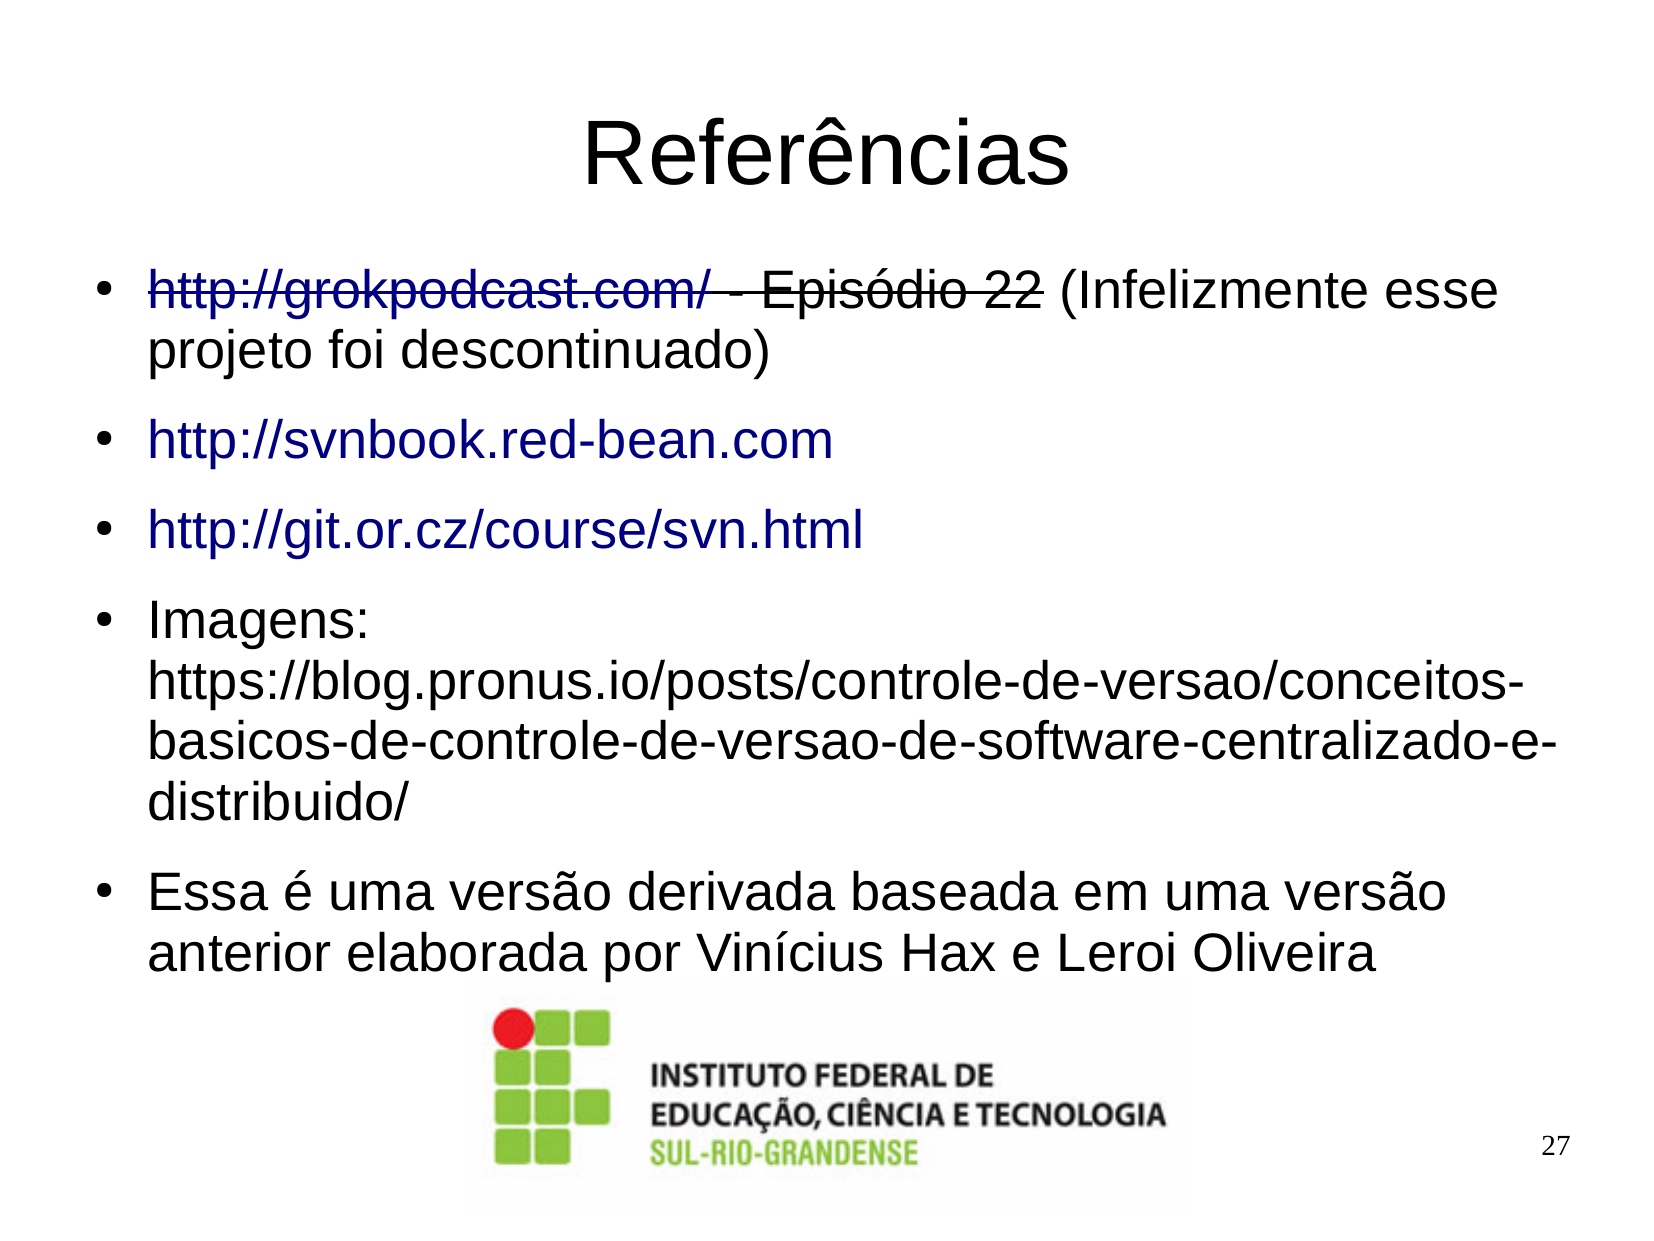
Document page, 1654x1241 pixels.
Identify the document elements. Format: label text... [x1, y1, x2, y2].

title Referências [82, 56, 1571, 250]
list http://grokpodcast.com/ - Episódio 22 (Infelizmente esse projeto foi descontinuado) http://svnbook.red-bean.com http://git.or.cz/course/svn.html Imagens: https://blog.pronus.io/posts/controle-de-versao/conceitos-basicos-de-controle-de-versao-de-software-centralizado-e-distribuido/ Essa é uma versão derivada baseada em uma versão anterior elaborada por Vinícius Hax e Leroi Oliveira [76, 259, 1565, 1063]
picture [465, 1063, 1189, 1211]
